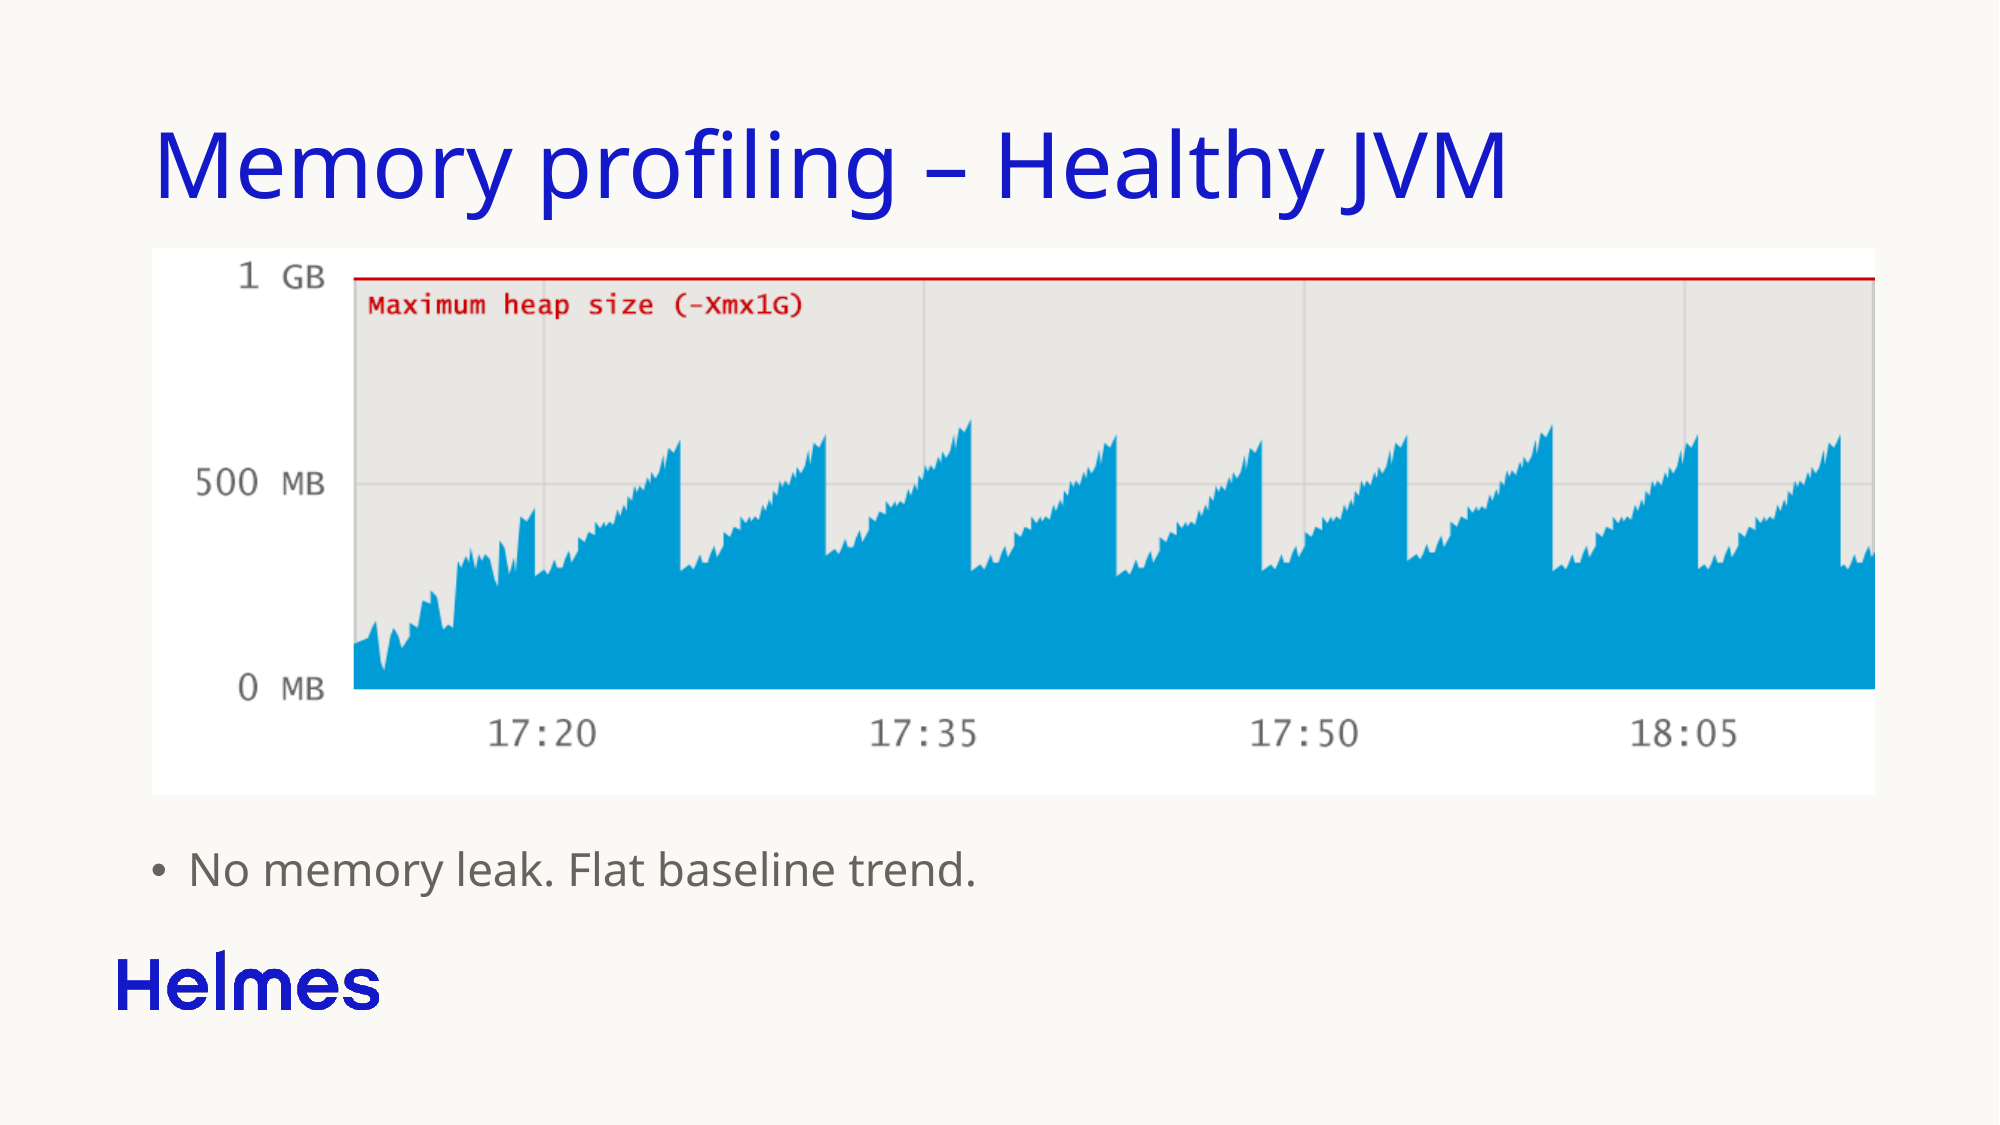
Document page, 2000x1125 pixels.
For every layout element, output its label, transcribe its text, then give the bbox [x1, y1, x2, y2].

text_box No memory leak. Flat baseline trend. [135, 839, 1860, 916]
picture [118, 950, 379, 1010]
picture [152, 248, 1875, 795]
text_box Memory profiling – Healthy JVM [137, 59, 1862, 277]
